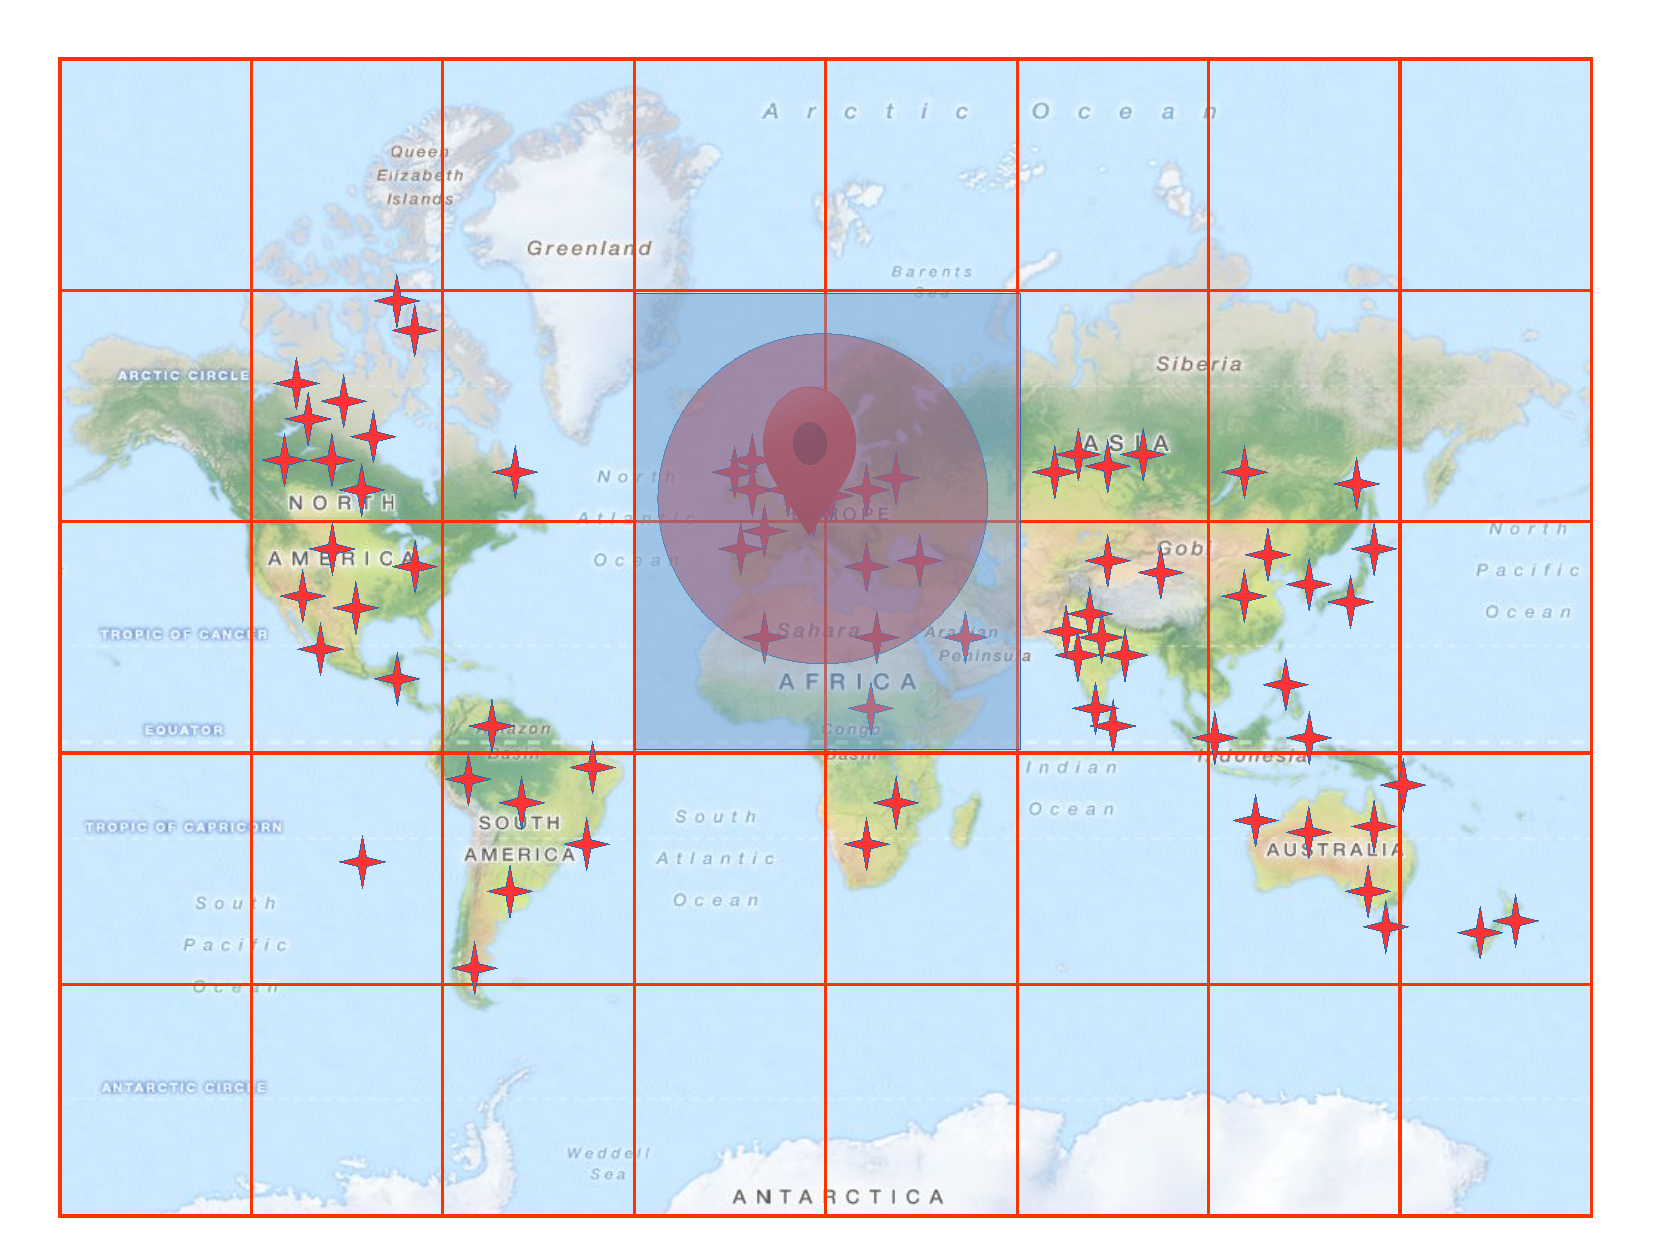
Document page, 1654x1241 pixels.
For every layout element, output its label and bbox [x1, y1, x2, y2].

text_box [1138, 546, 1184, 599]
text_box [1043, 587, 1148, 682]
text_box [374, 274, 438, 357]
text_box [1286, 711, 1332, 765]
table_cell [827, 986, 1016, 1214]
text_box [1334, 457, 1380, 511]
text_box [309, 433, 355, 487]
table_header [636, 61, 824, 289]
text_box [350, 410, 396, 463]
table_cell [444, 986, 633, 1214]
text_box [1286, 806, 1332, 859]
table_cell [444, 523, 633, 751]
table_cell [636, 755, 824, 983]
text_box [285, 392, 331, 446]
table_header [1210, 61, 1398, 289]
text_box [1493, 894, 1539, 948]
text_box [1085, 439, 1131, 493]
text_box [1233, 794, 1279, 847]
table_cell [253, 986, 441, 1214]
text_box [1245, 528, 1291, 581]
text_box [1380, 758, 1426, 812]
table_header [1019, 61, 1207, 289]
table_header [1402, 61, 1590, 289]
text_box [492, 445, 538, 499]
table_header [62, 61, 250, 289]
text_box [844, 817, 890, 871]
text_box [1345, 865, 1391, 918]
text_box [1192, 711, 1238, 765]
table_cell [1098, 711, 1110, 723]
text_box [273, 357, 320, 410]
table_cell [827, 755, 1016, 983]
table_cell [636, 986, 824, 1214]
table_cell [1210, 986, 1398, 1214]
text_box [1263, 658, 1309, 711]
table_cell [1210, 523, 1398, 751]
text_box [339, 463, 385, 517]
table_header [253, 61, 441, 289]
text_box [392, 540, 438, 593]
table_cell [62, 292, 250, 520]
table_cell [1402, 986, 1590, 1214]
text_box [280, 569, 326, 623]
table_header [827, 61, 1016, 289]
table_cell [1019, 986, 1207, 1214]
text_box [1032, 428, 1101, 499]
text_box [1072, 682, 1136, 753]
text_box [635, 293, 1021, 750]
text_box [297, 622, 344, 676]
text_box [374, 652, 420, 706]
text_box [1457, 906, 1503, 959]
text_box [339, 835, 386, 889]
text_box [1351, 800, 1397, 853]
table_cell [1210, 755, 1398, 983]
text_box [1221, 445, 1268, 499]
table_cell [1402, 292, 1590, 520]
table_cell [253, 755, 441, 983]
table_cell [444, 292, 633, 520]
text_box [309, 522, 355, 576]
text_box [873, 776, 919, 830]
table_cell [62, 986, 250, 1214]
text_box [1328, 575, 1374, 629]
table_cell [62, 755, 250, 983]
text_box [1221, 569, 1267, 623]
table_header [444, 61, 633, 289]
text_box [564, 817, 610, 871]
text_box [1120, 428, 1166, 481]
text_box [1363, 900, 1409, 954]
table_cell [444, 755, 633, 983]
text_box [570, 741, 616, 794]
text_box [469, 699, 515, 753]
text_box [445, 752, 491, 806]
text_box [262, 433, 308, 487]
table_cell [1402, 755, 1590, 983]
text_box [1085, 534, 1131, 587]
table_cell [1019, 755, 1207, 983]
table_cell [253, 523, 441, 751]
table_cell [1019, 523, 1207, 751]
table_cell [1210, 292, 1398, 520]
text_box [487, 865, 533, 918]
text_box [321, 374, 367, 428]
text_box [333, 581, 379, 635]
text_box [1286, 558, 1332, 611]
text_box [499, 776, 545, 830]
text_box [1351, 522, 1397, 576]
table_cell [62, 523, 250, 751]
table_cell [1402, 523, 1590, 751]
table_cell [1019, 292, 1207, 520]
table_cell [253, 292, 441, 520]
text_box [452, 941, 498, 995]
